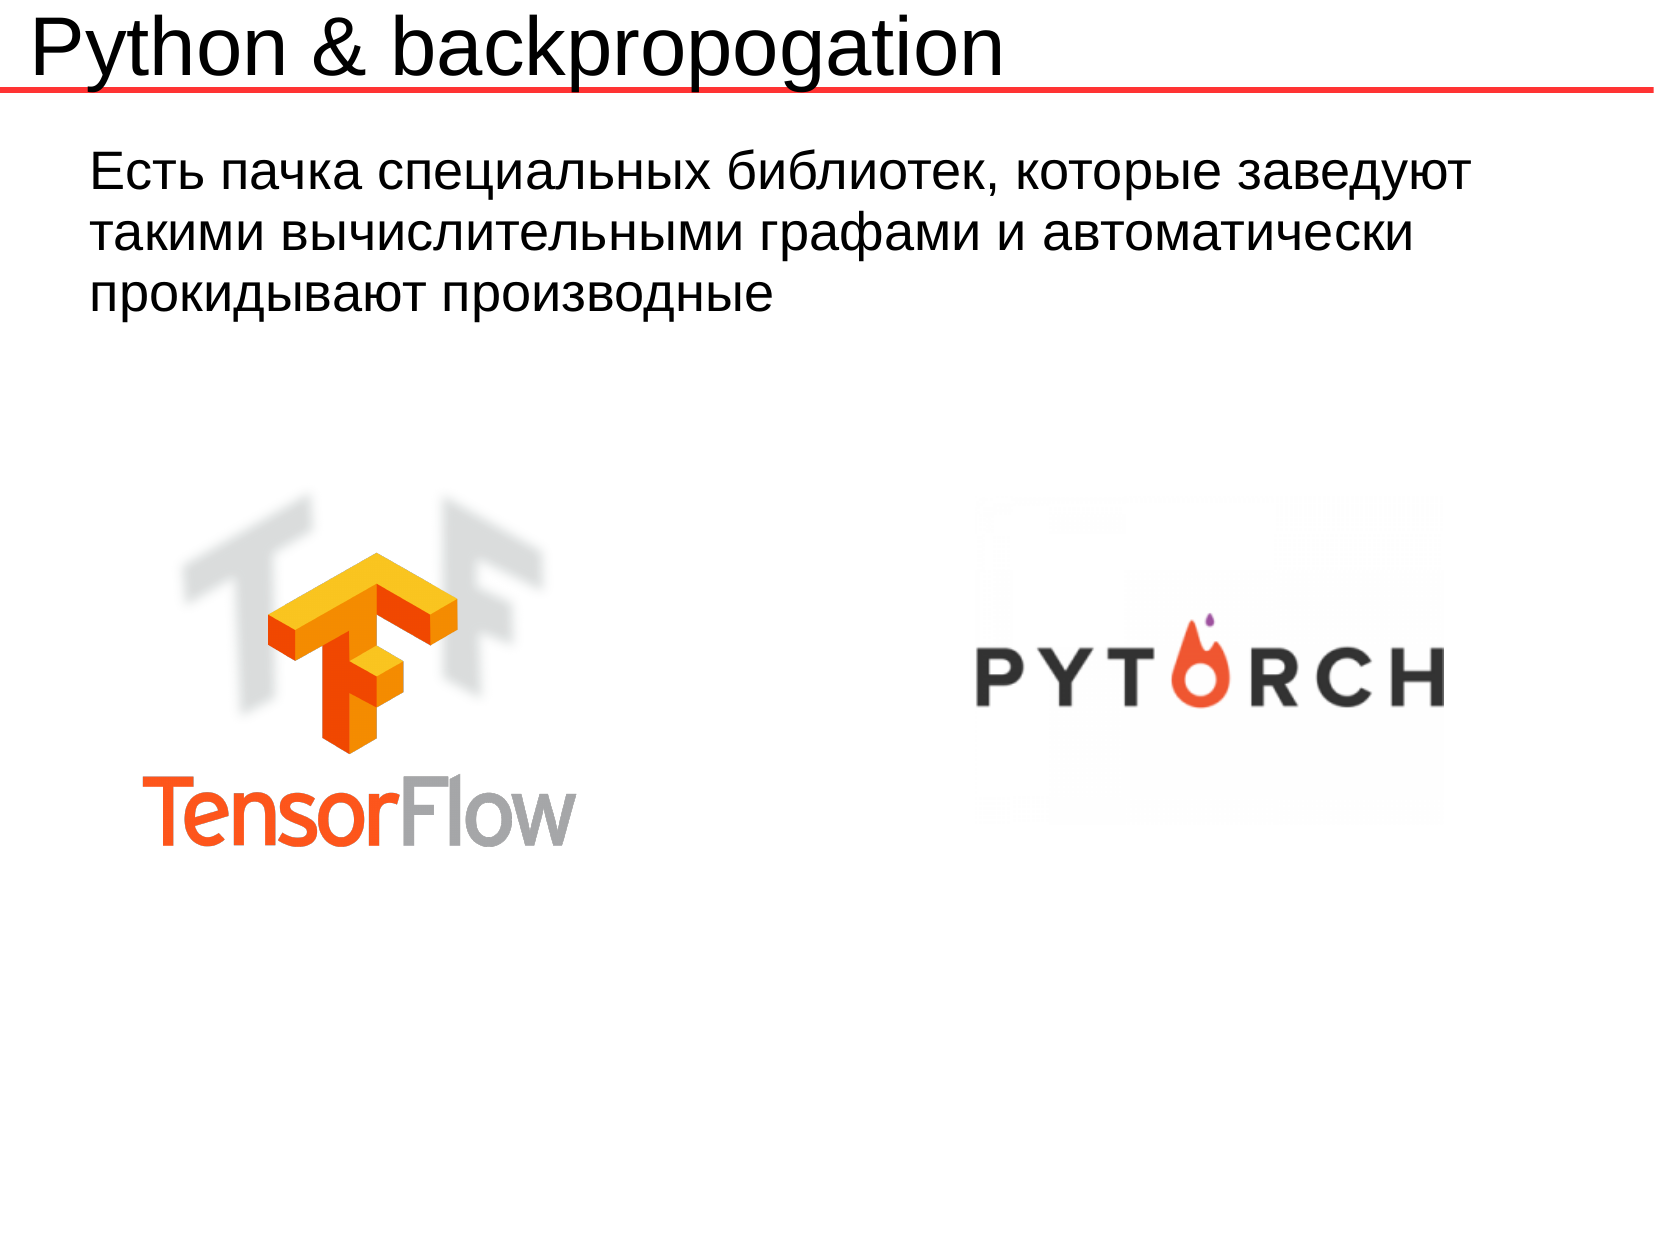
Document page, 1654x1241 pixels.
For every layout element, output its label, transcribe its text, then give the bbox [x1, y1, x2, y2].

picture [975, 496, 1444, 826]
picture [135, 480, 584, 856]
title Python & backpropogation [29, 0, 1518, 94]
text_box Есть пачка специальных библиотек, которые заведуют такими вычислительными графами и автоматически прокидывают производные [75, 133, 1561, 331]
